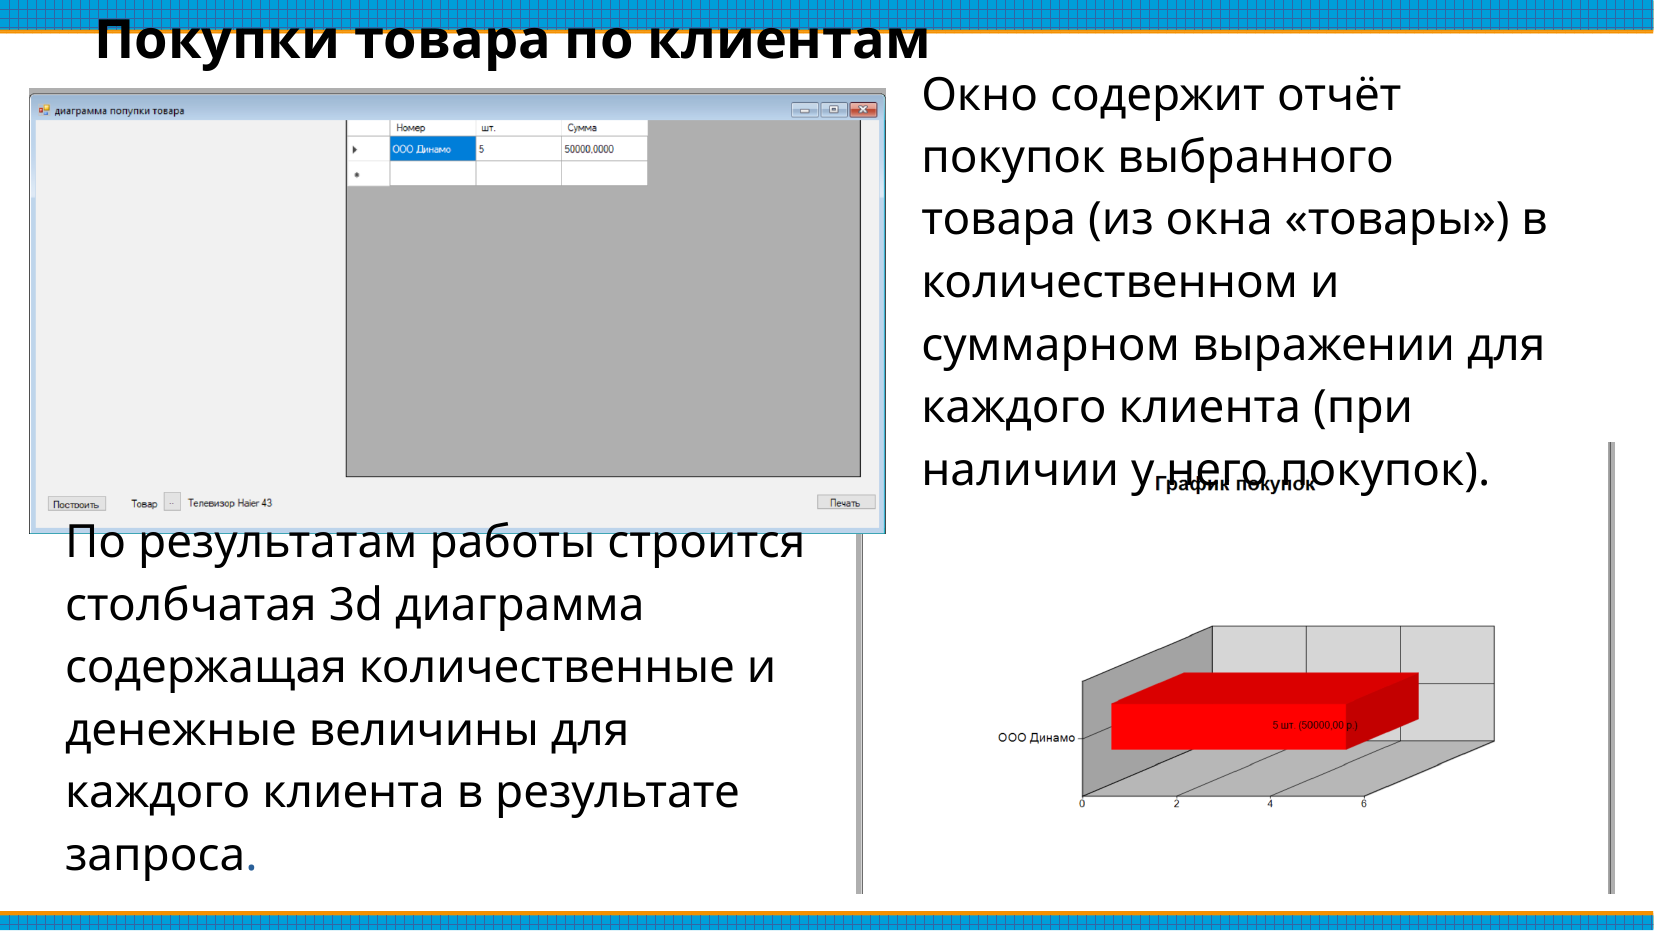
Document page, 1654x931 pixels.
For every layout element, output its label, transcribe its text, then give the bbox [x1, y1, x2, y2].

text_box Окно содержит отчёт покупок выбранного товара (из окна «товары») в количественном и суммарном выражении для каждого клиента (при наличии у него покупок). [915, 87, 1565, 473]
picture [1419, 473, 1433, 482]
text_box По результатам работы строится столбчатая 3d диаграмма содержащая количественные и денежные величины для каждого клиента в результате запроса. [59, 511, 827, 882]
picture [1247, 473, 1261, 482]
picture [956, 473, 968, 482]
text_box Покупки товара по клиентам [88, 0, 1565, 106]
picture [1315, 473, 1329, 482]
picture [29, 88, 1615, 894]
